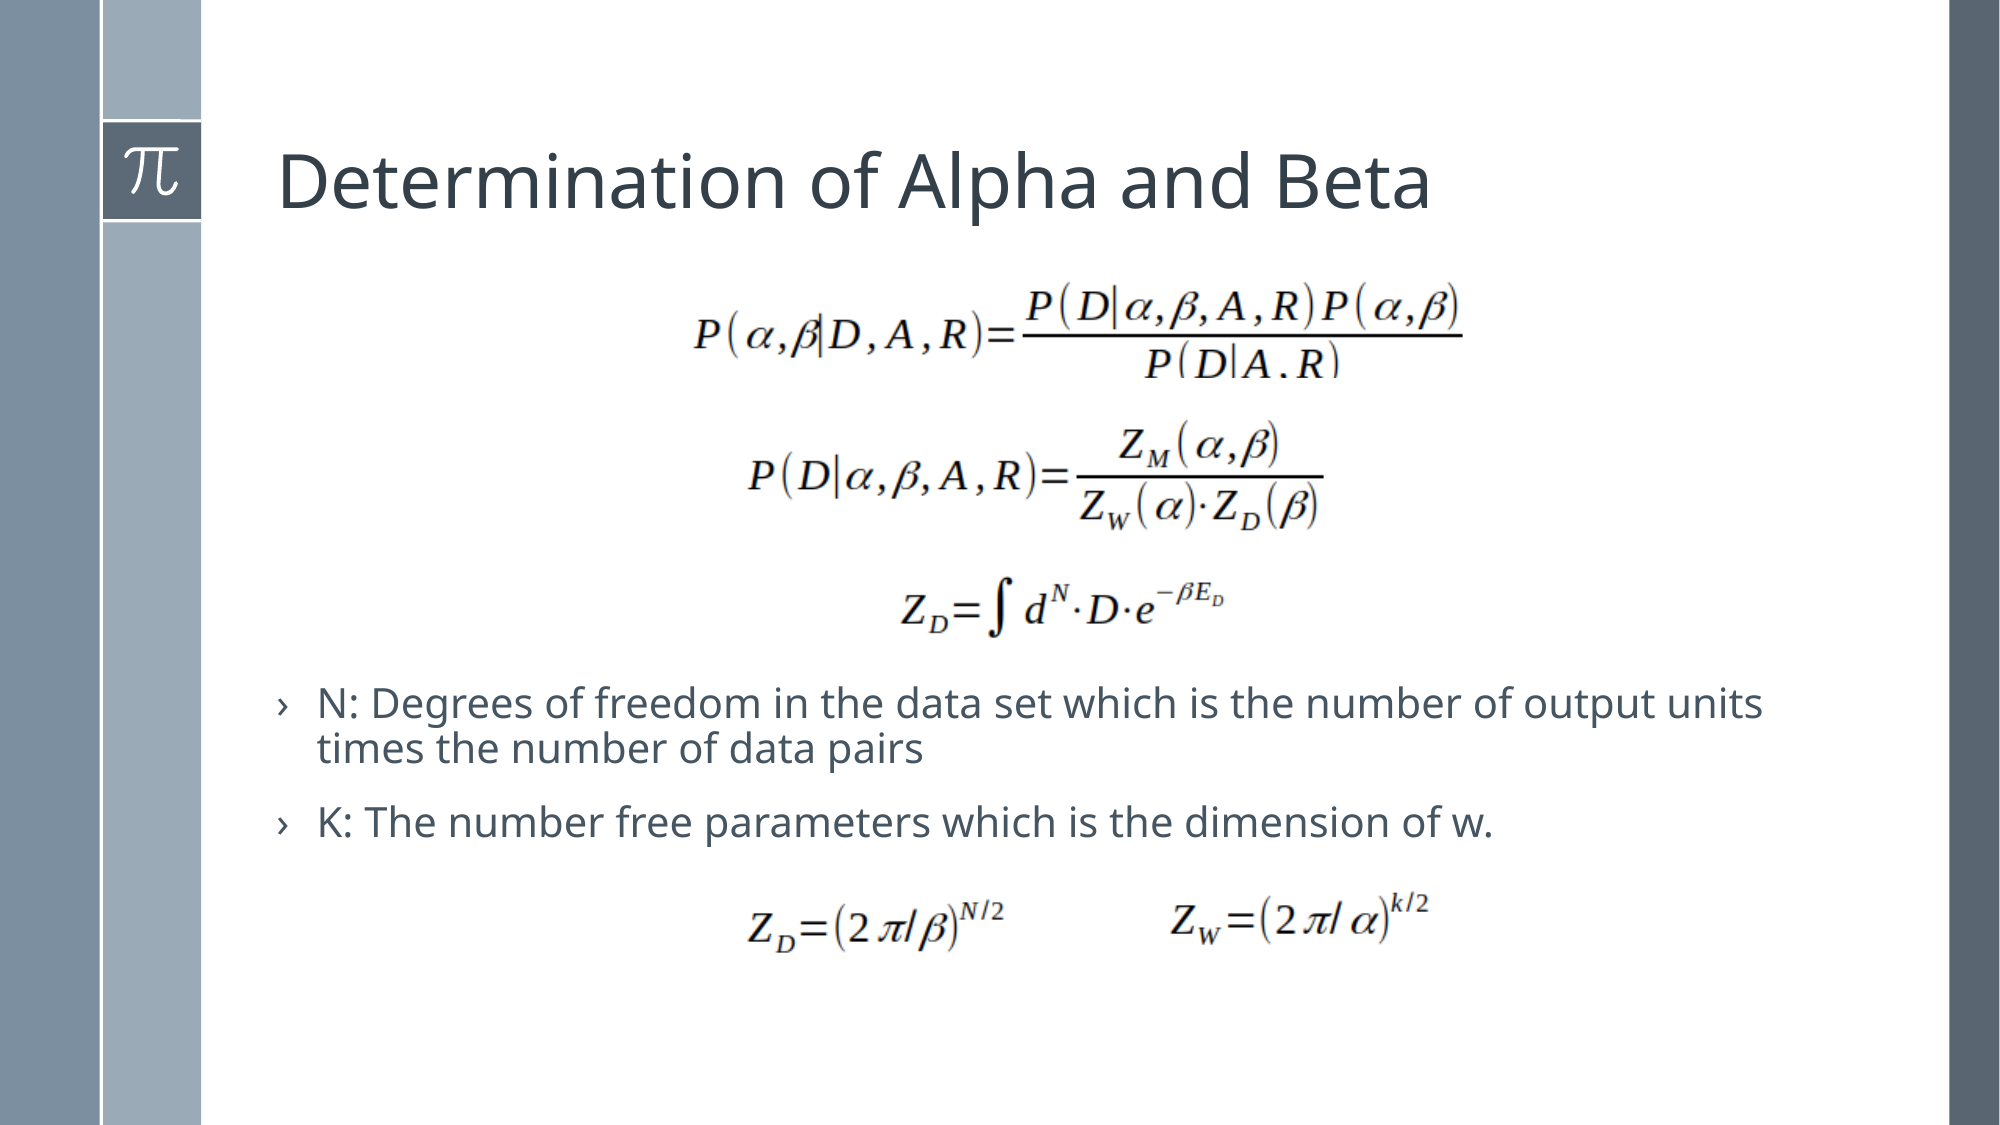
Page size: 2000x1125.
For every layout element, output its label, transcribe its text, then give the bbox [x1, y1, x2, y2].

picture [1155, 871, 1455, 976]
text_box N: Degrees of freedom in the data set which is the number of output units times the number of data pairs K: The number free parameters which is the dimension of w. [261, 675, 1845, 871]
picture [729, 879, 1021, 976]
text_box Determination of Alpha and Beta [261, 29, 1867, 233]
picture [688, 262, 1477, 668]
